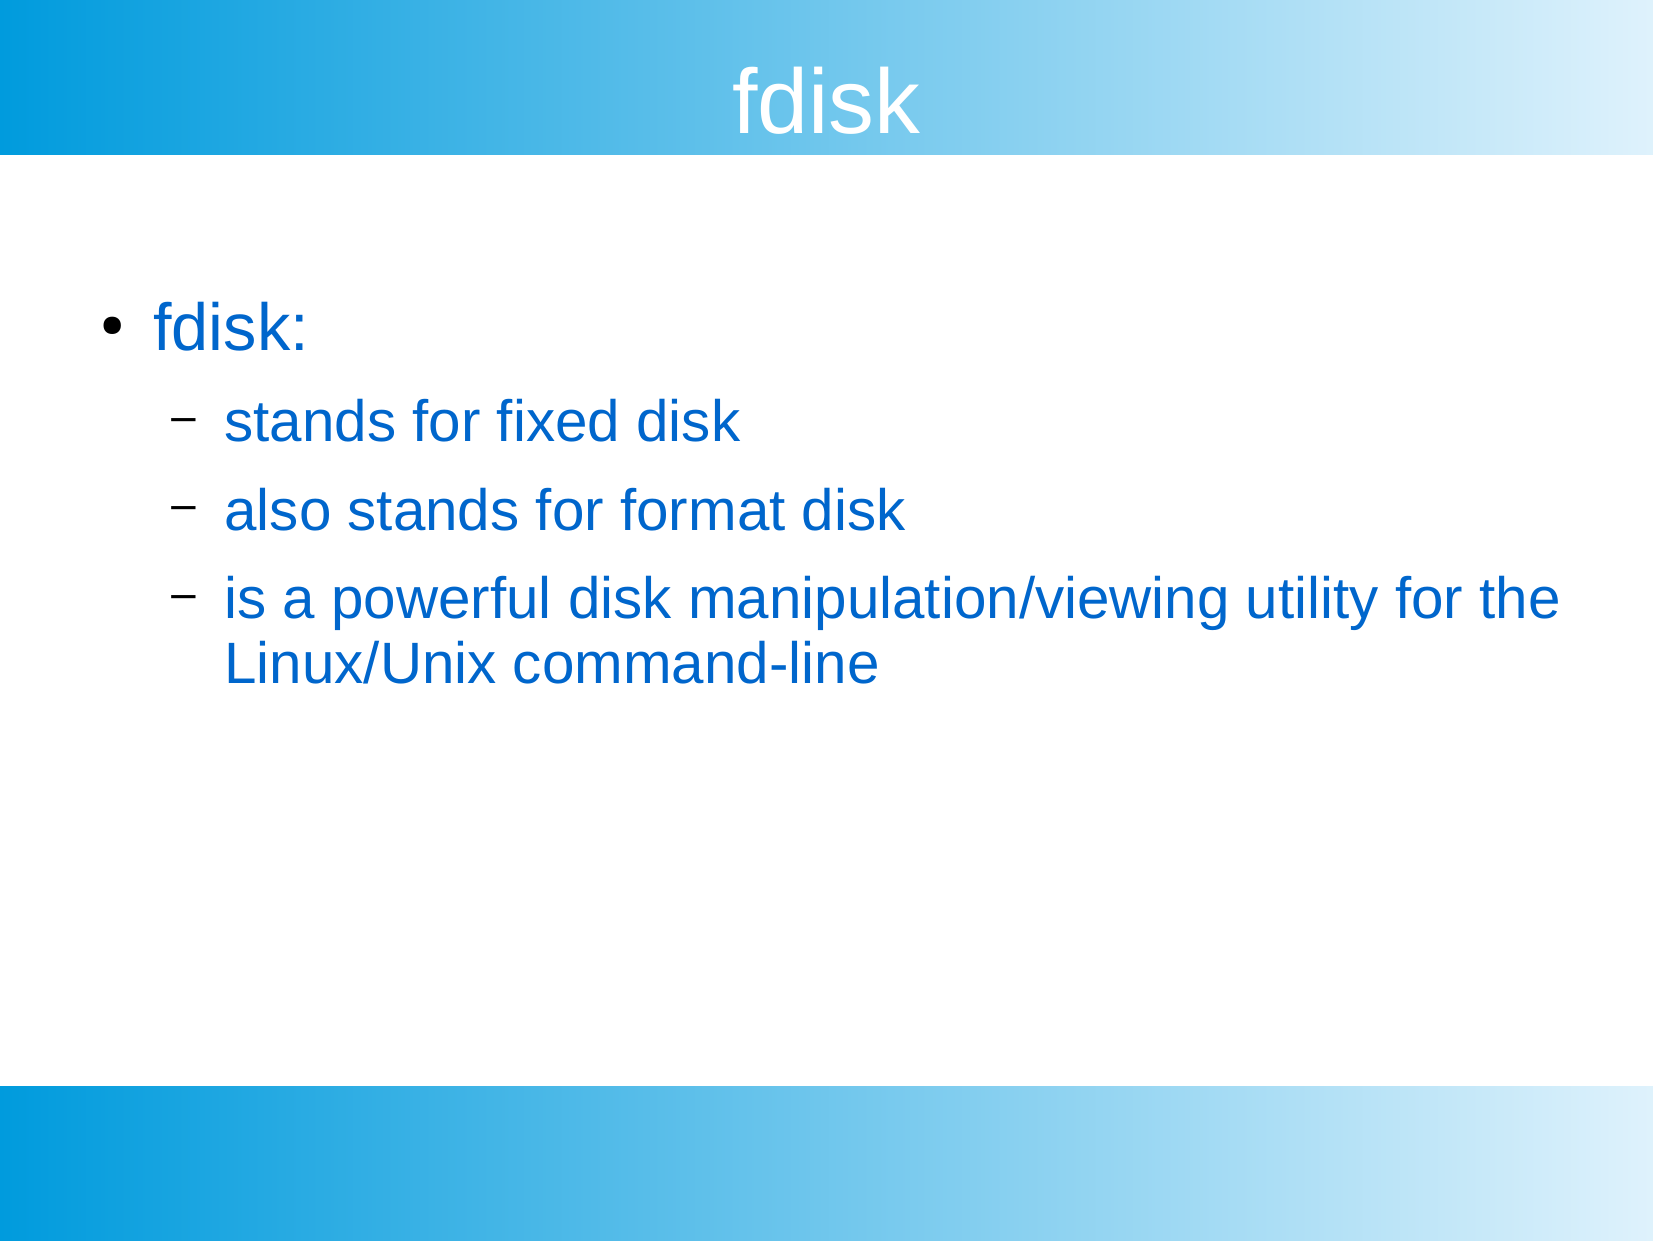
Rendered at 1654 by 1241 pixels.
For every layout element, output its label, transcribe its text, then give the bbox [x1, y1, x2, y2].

list fdisk: stands for fixed disk also stands for format disk is a powerful disk manipulation/viewing utility for the Linux/Unix command-line [82, 290, 1571, 1010]
title fdisk [82, 49, 1571, 155]
